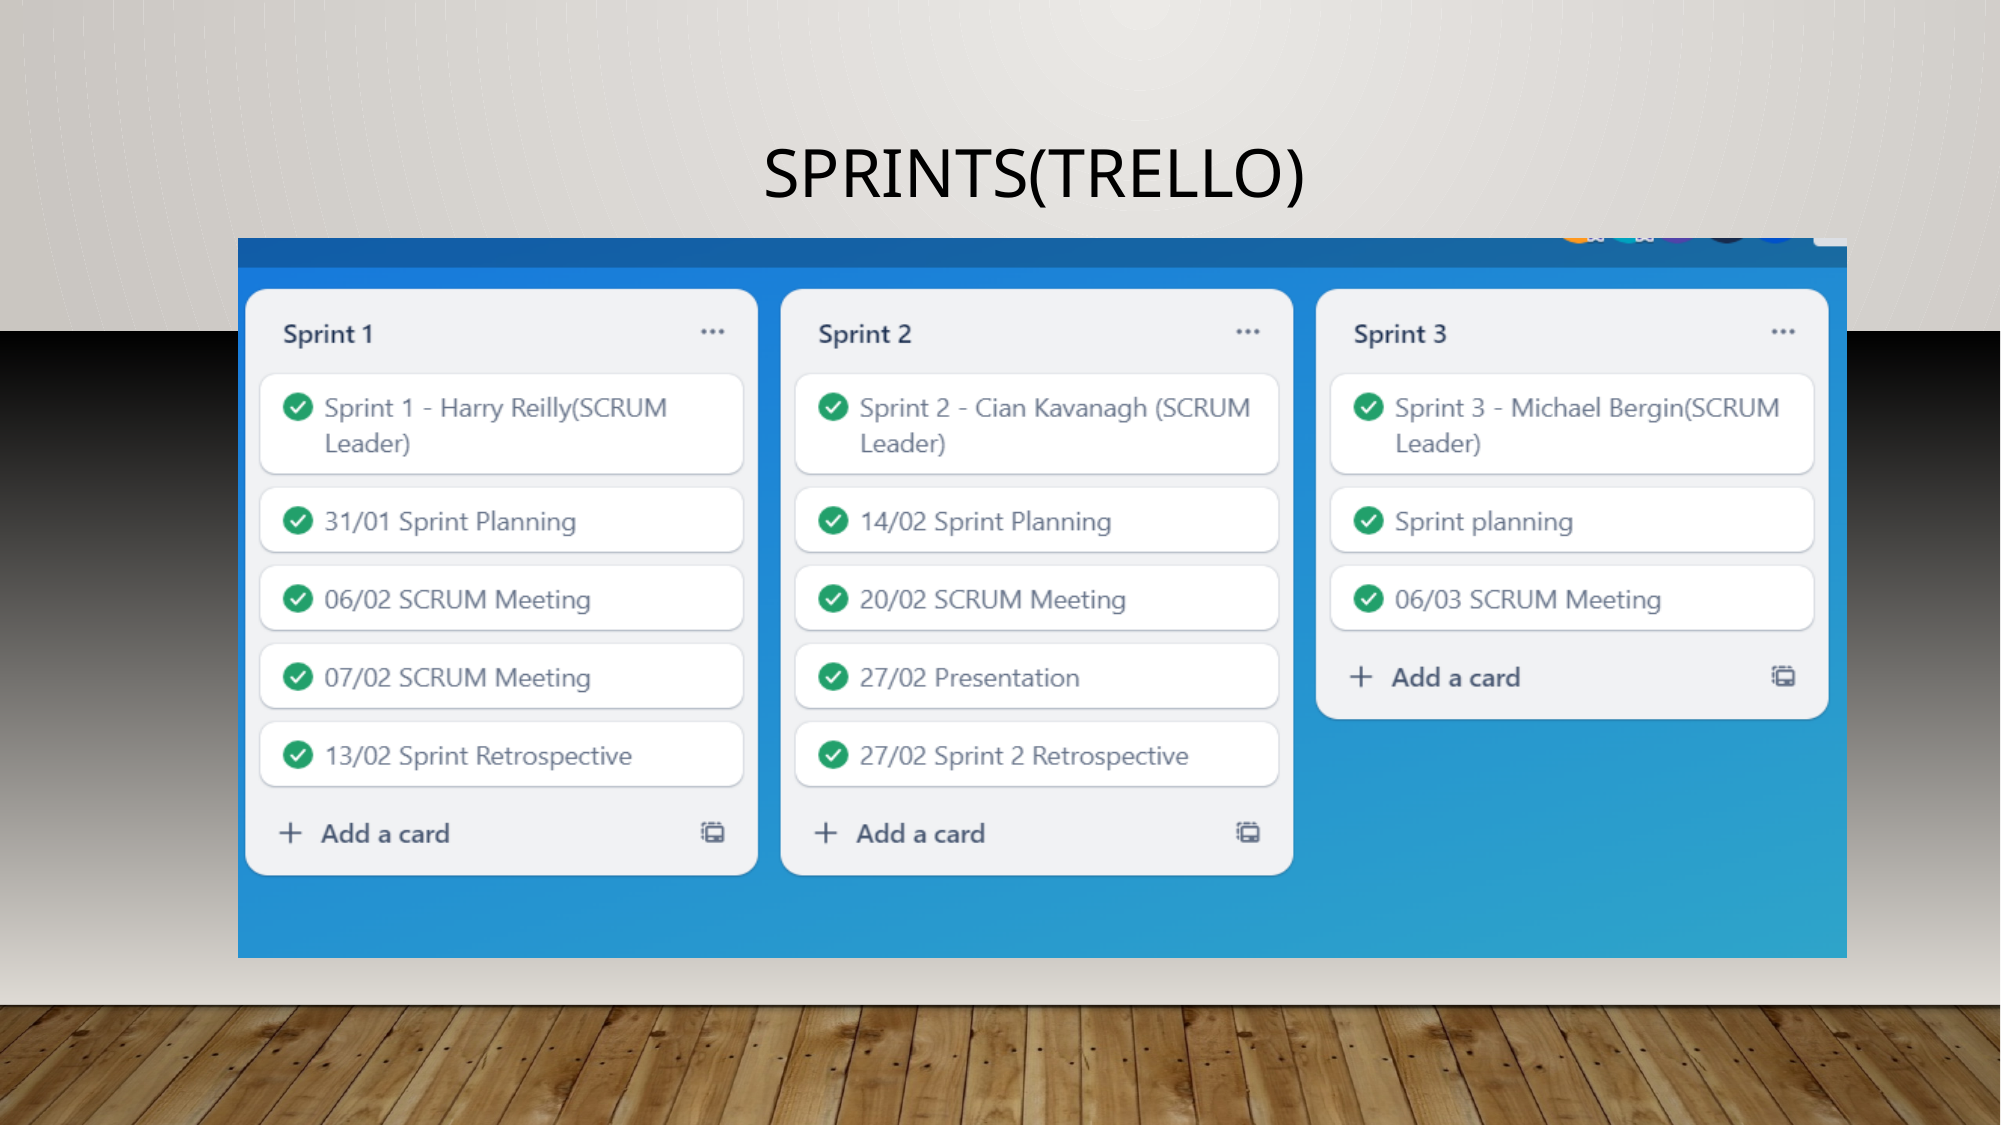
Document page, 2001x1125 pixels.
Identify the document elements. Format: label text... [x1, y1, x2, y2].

picture [238, 238, 1847, 958]
title sprints(Trello) [238, 131, 1814, 238]
